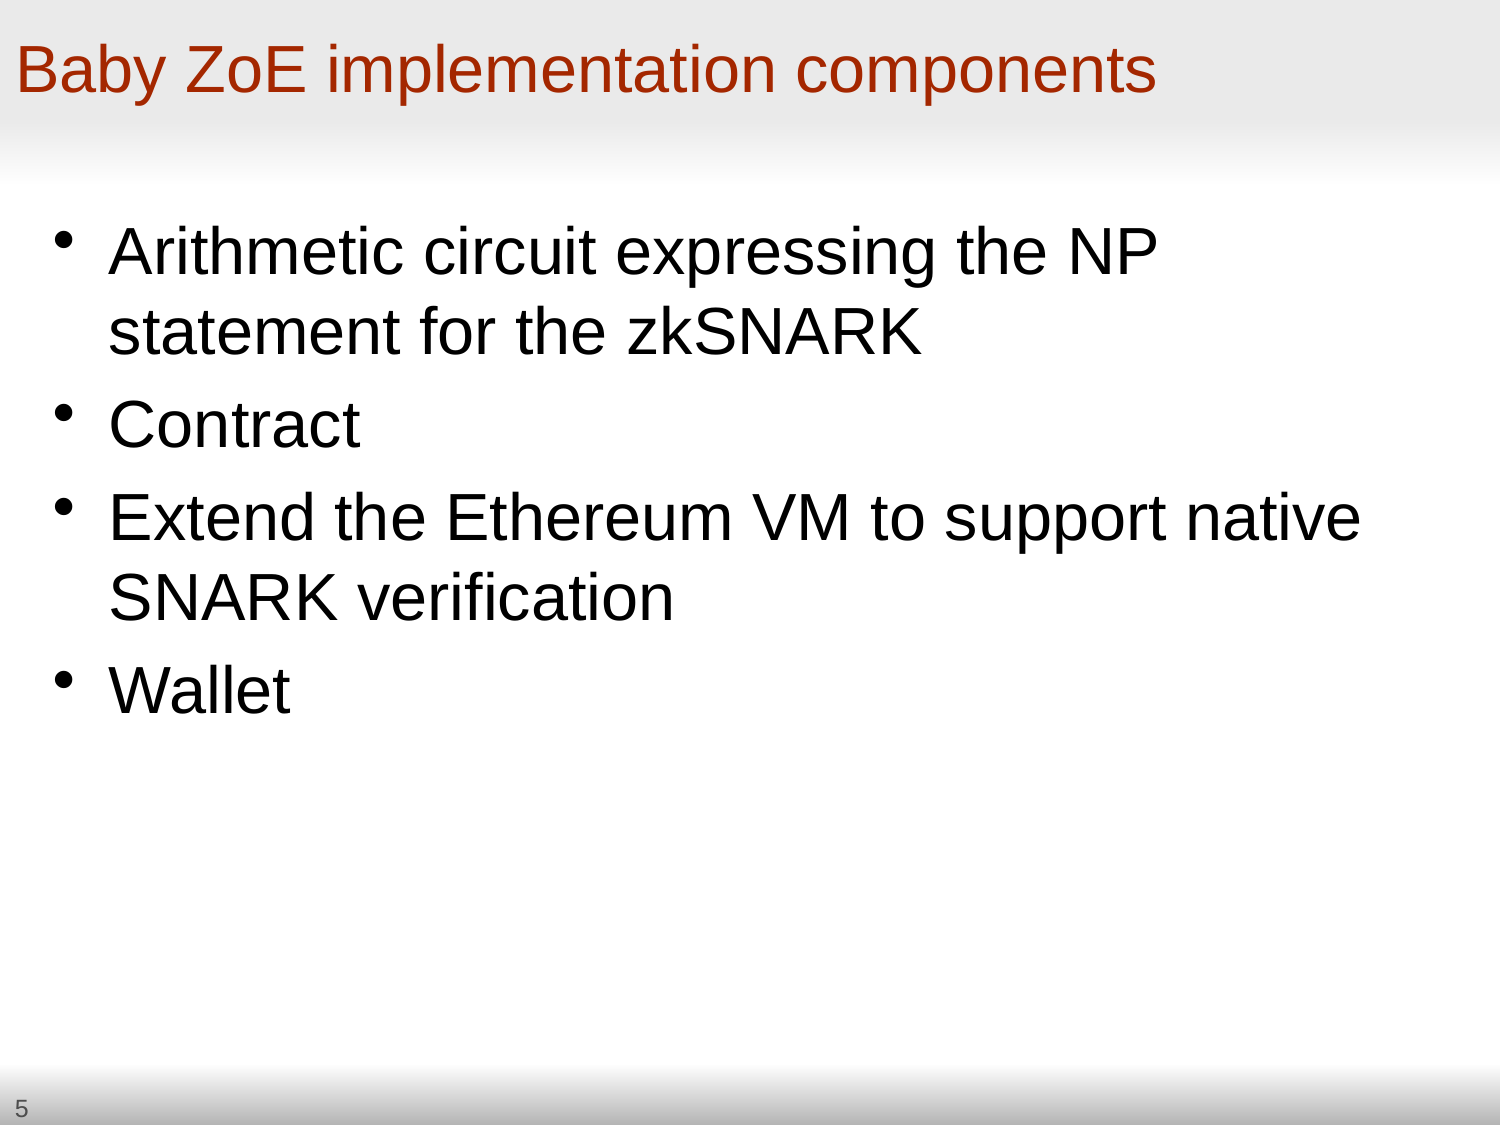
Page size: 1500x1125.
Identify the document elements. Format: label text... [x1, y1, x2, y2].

list Arithmetic circuit expressing the NP statement for the zkSNARK Contract Extend the Ethereum VM to support native SNARK verification Wallet [37, 200, 1475, 1025]
title Baby ZoE implementation components [0, 3, 1500, 141]
